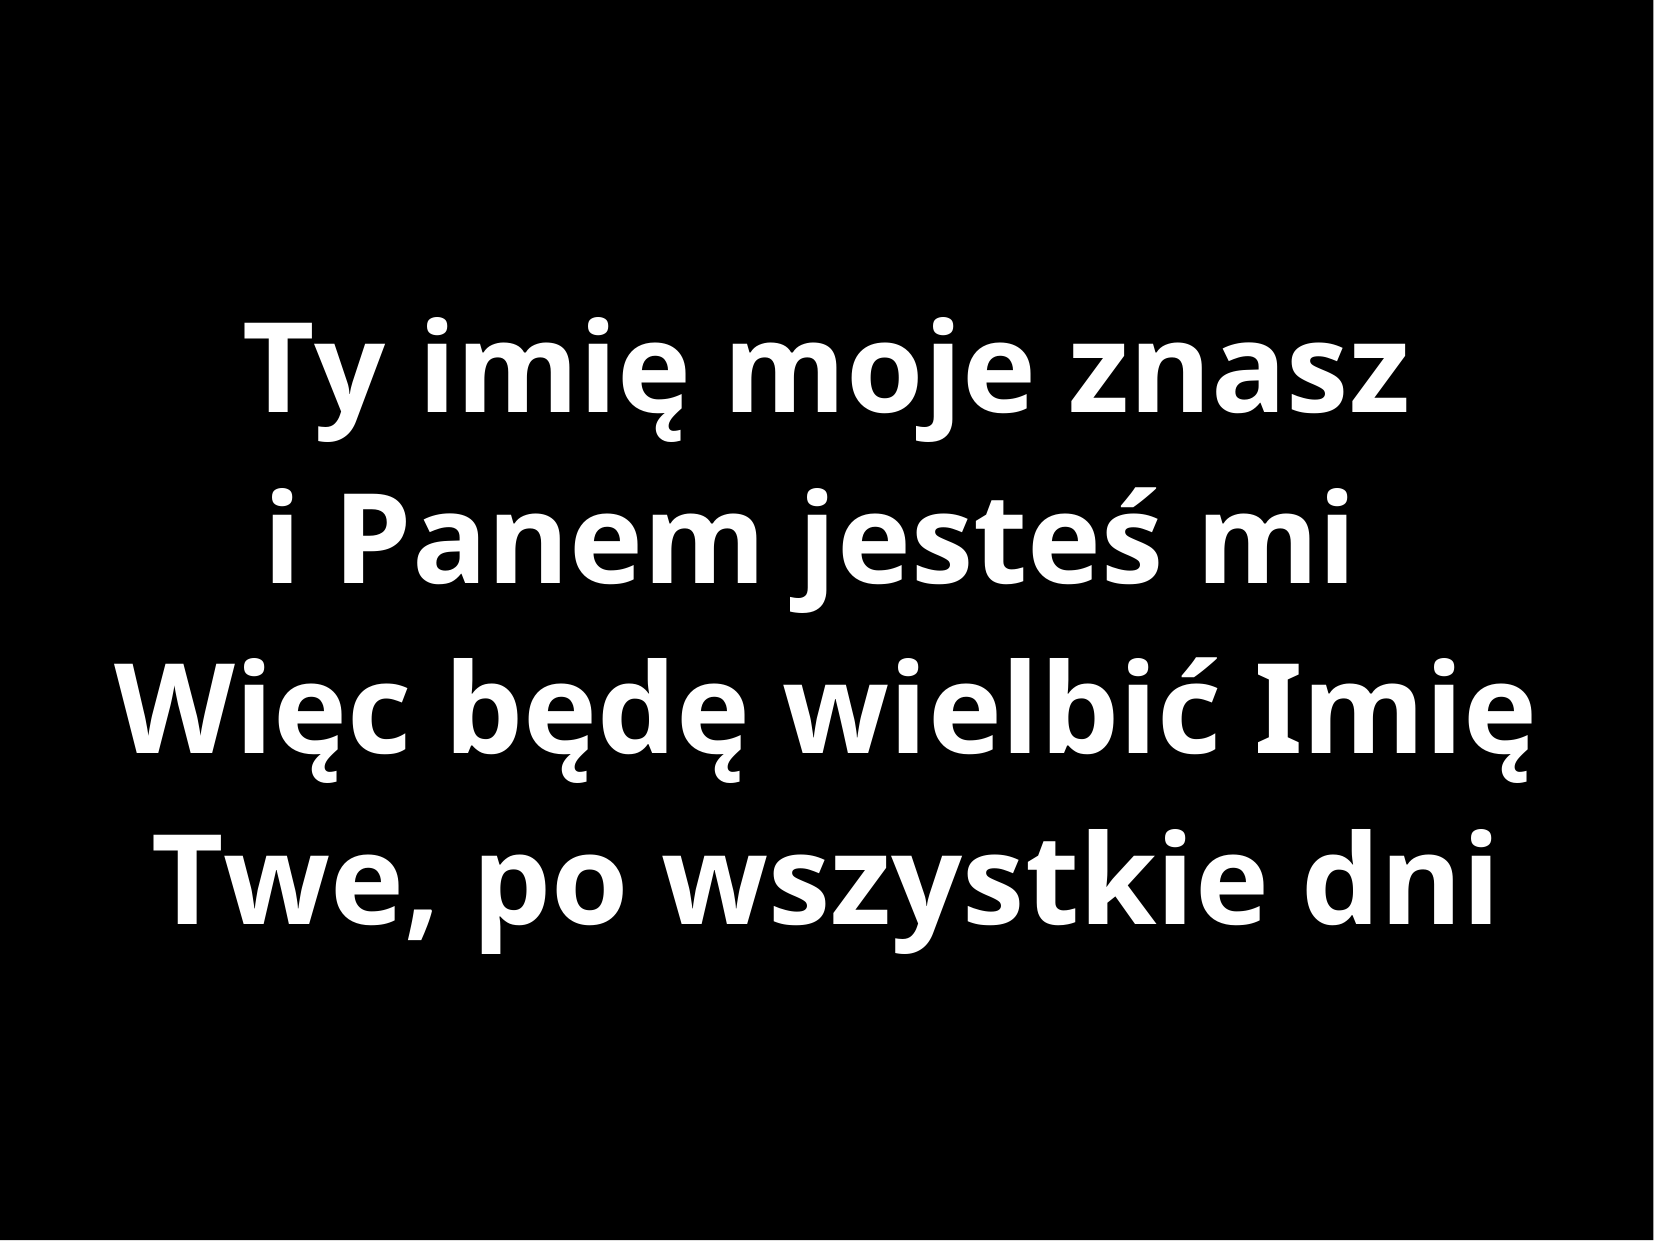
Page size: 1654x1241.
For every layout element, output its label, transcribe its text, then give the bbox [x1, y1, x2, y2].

title Ty imię moje znasz i Panem jesteś mi Więc będę wielbić Imię Twe, po wszystkie dni [0, 0, 1654, 1241]
